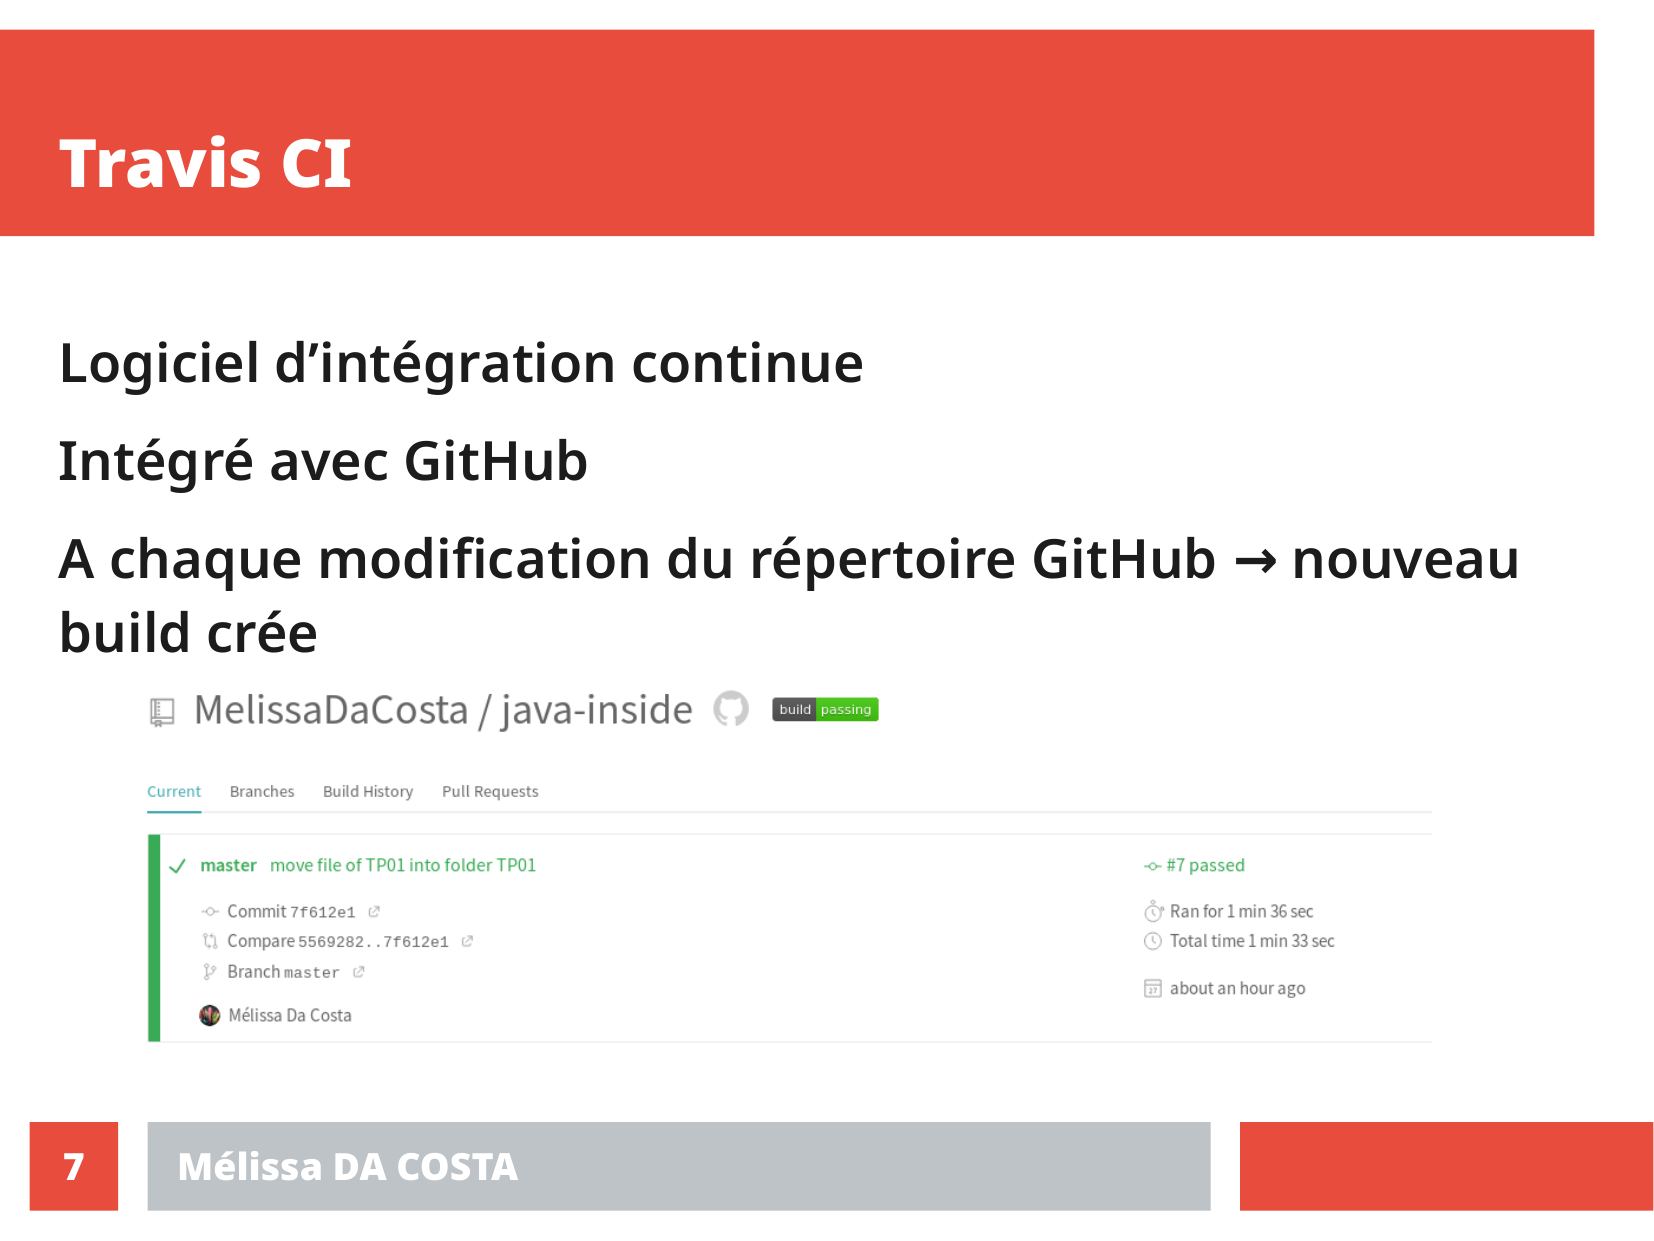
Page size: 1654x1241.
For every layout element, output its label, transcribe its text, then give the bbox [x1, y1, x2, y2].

title Travis CI [59, 59, 1595, 207]
picture [106, 661, 1432, 1070]
list Logiciel d’intégration continue Intégré avec GitHub A chaque modification du répertoire GitHub → nouveau build crée [59, 324, 1565, 1093]
